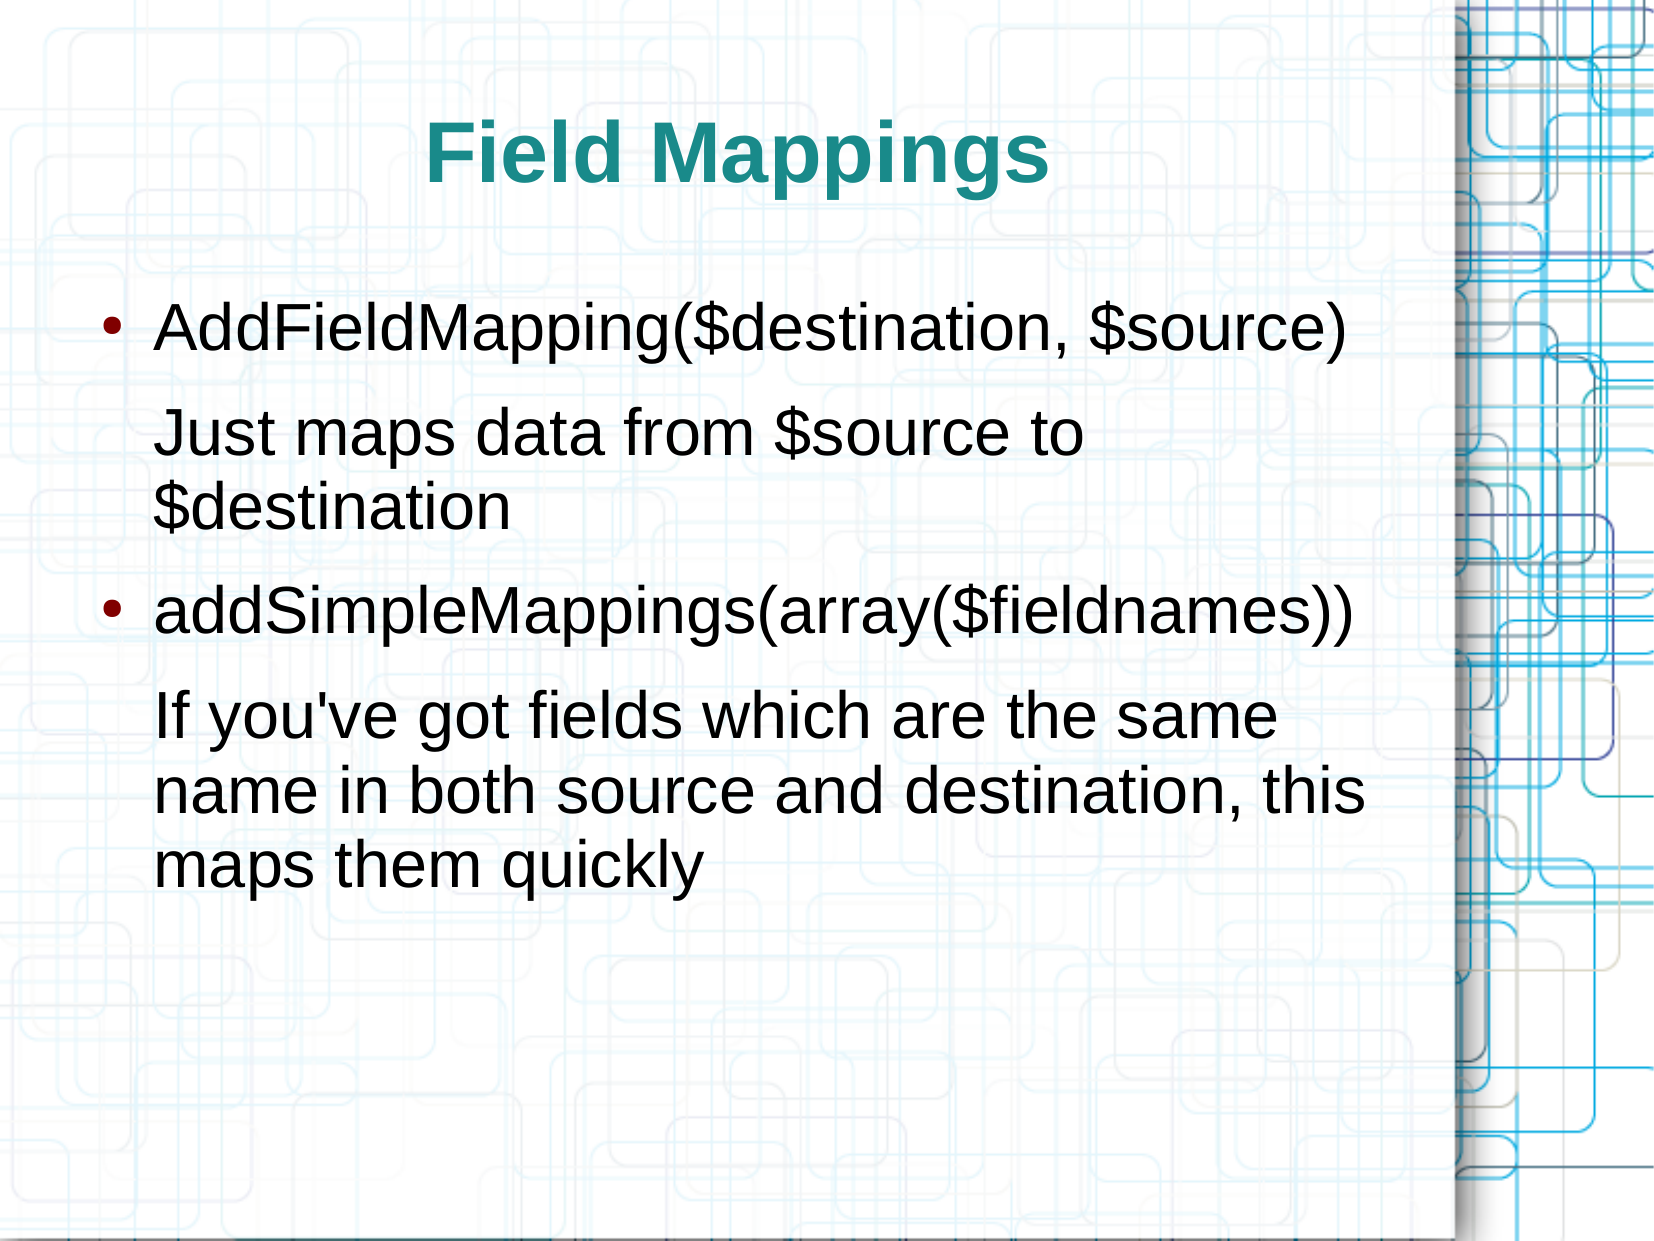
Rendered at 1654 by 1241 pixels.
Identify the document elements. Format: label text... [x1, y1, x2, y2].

picture [0, 0, 1654, 1241]
list AddFieldMapping($destination, $source) Just maps data from $source to $destination addSimpleMappings(array($fieldnames)) If you've got fields which are the same name in both source and destination, this maps them quickly [82, 290, 1418, 1109]
title Field Mappings [59, 49, 1418, 257]
